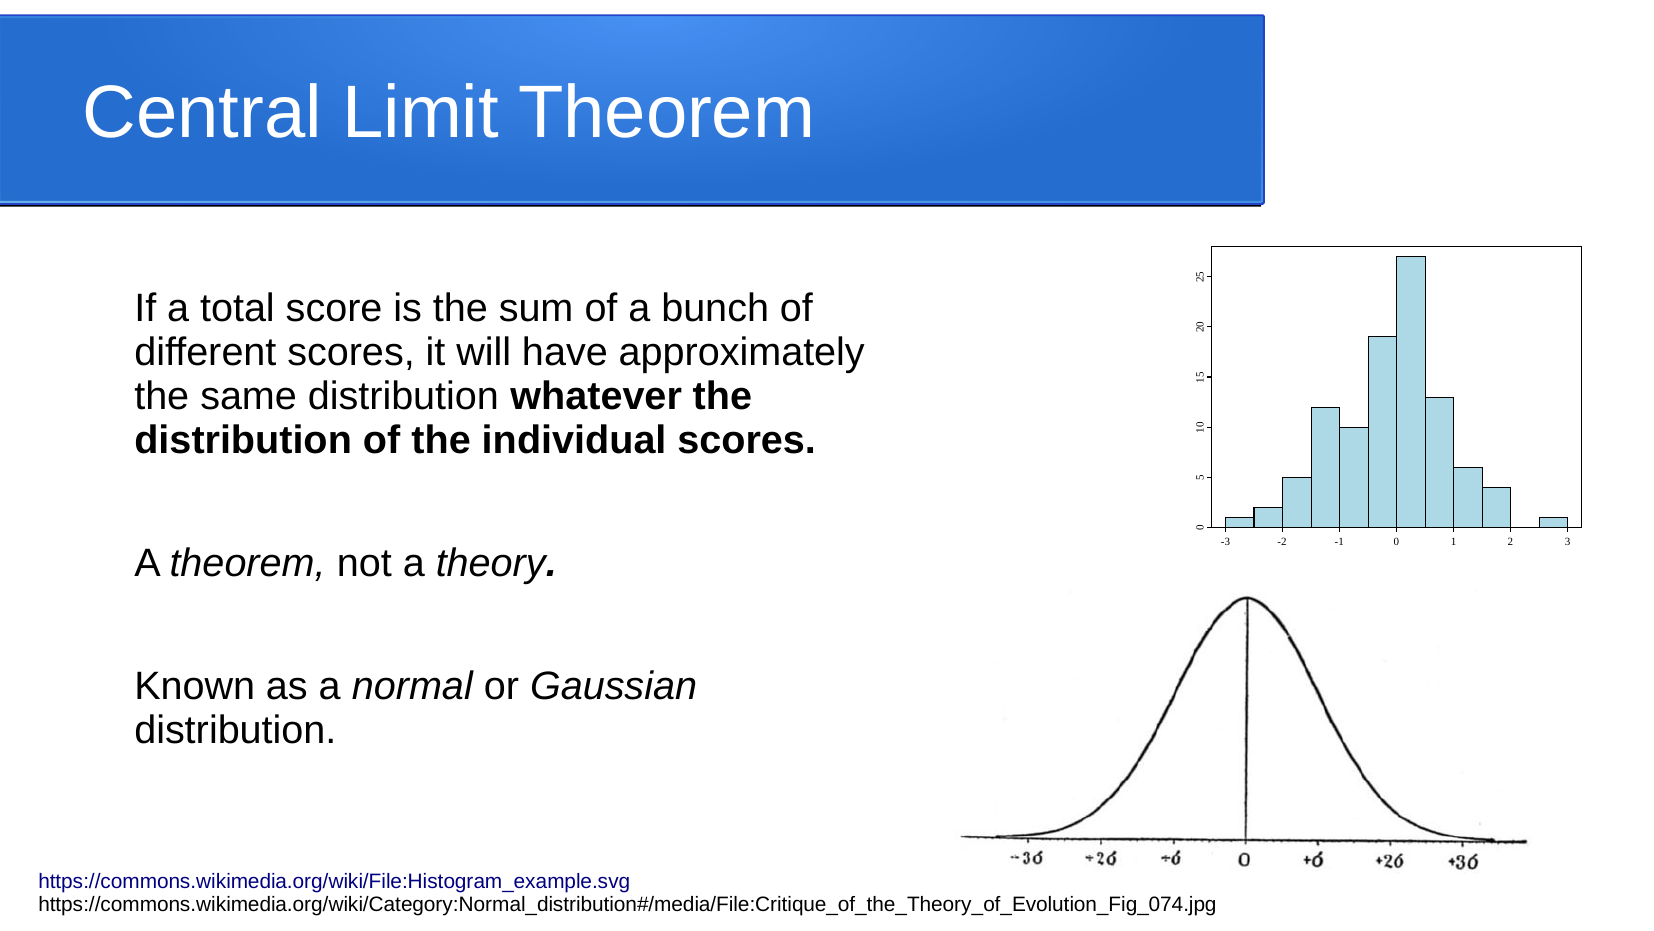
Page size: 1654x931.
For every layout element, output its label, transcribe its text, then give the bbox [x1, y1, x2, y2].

list If a total score is the sum of a bunch of different scores, it will have approximately the same distribution whatever the distribution of the individual scores. A theorem, not a theory. Known as a normal or Gaussian distribution. [82, 224, 886, 764]
title Central Limit Theorem [82, 35, 1235, 189]
text_box https://commons.wikimedia.org/wiki/File:Histogram_example.svg https://commons.wikimedia.org/wiki/Category:Normal_distribution#/media/File:Critique_of_the_Theory_of_Evolution_Fig_074.jpg [23, 862, 1335, 931]
picture [933, 236, 1592, 875]
